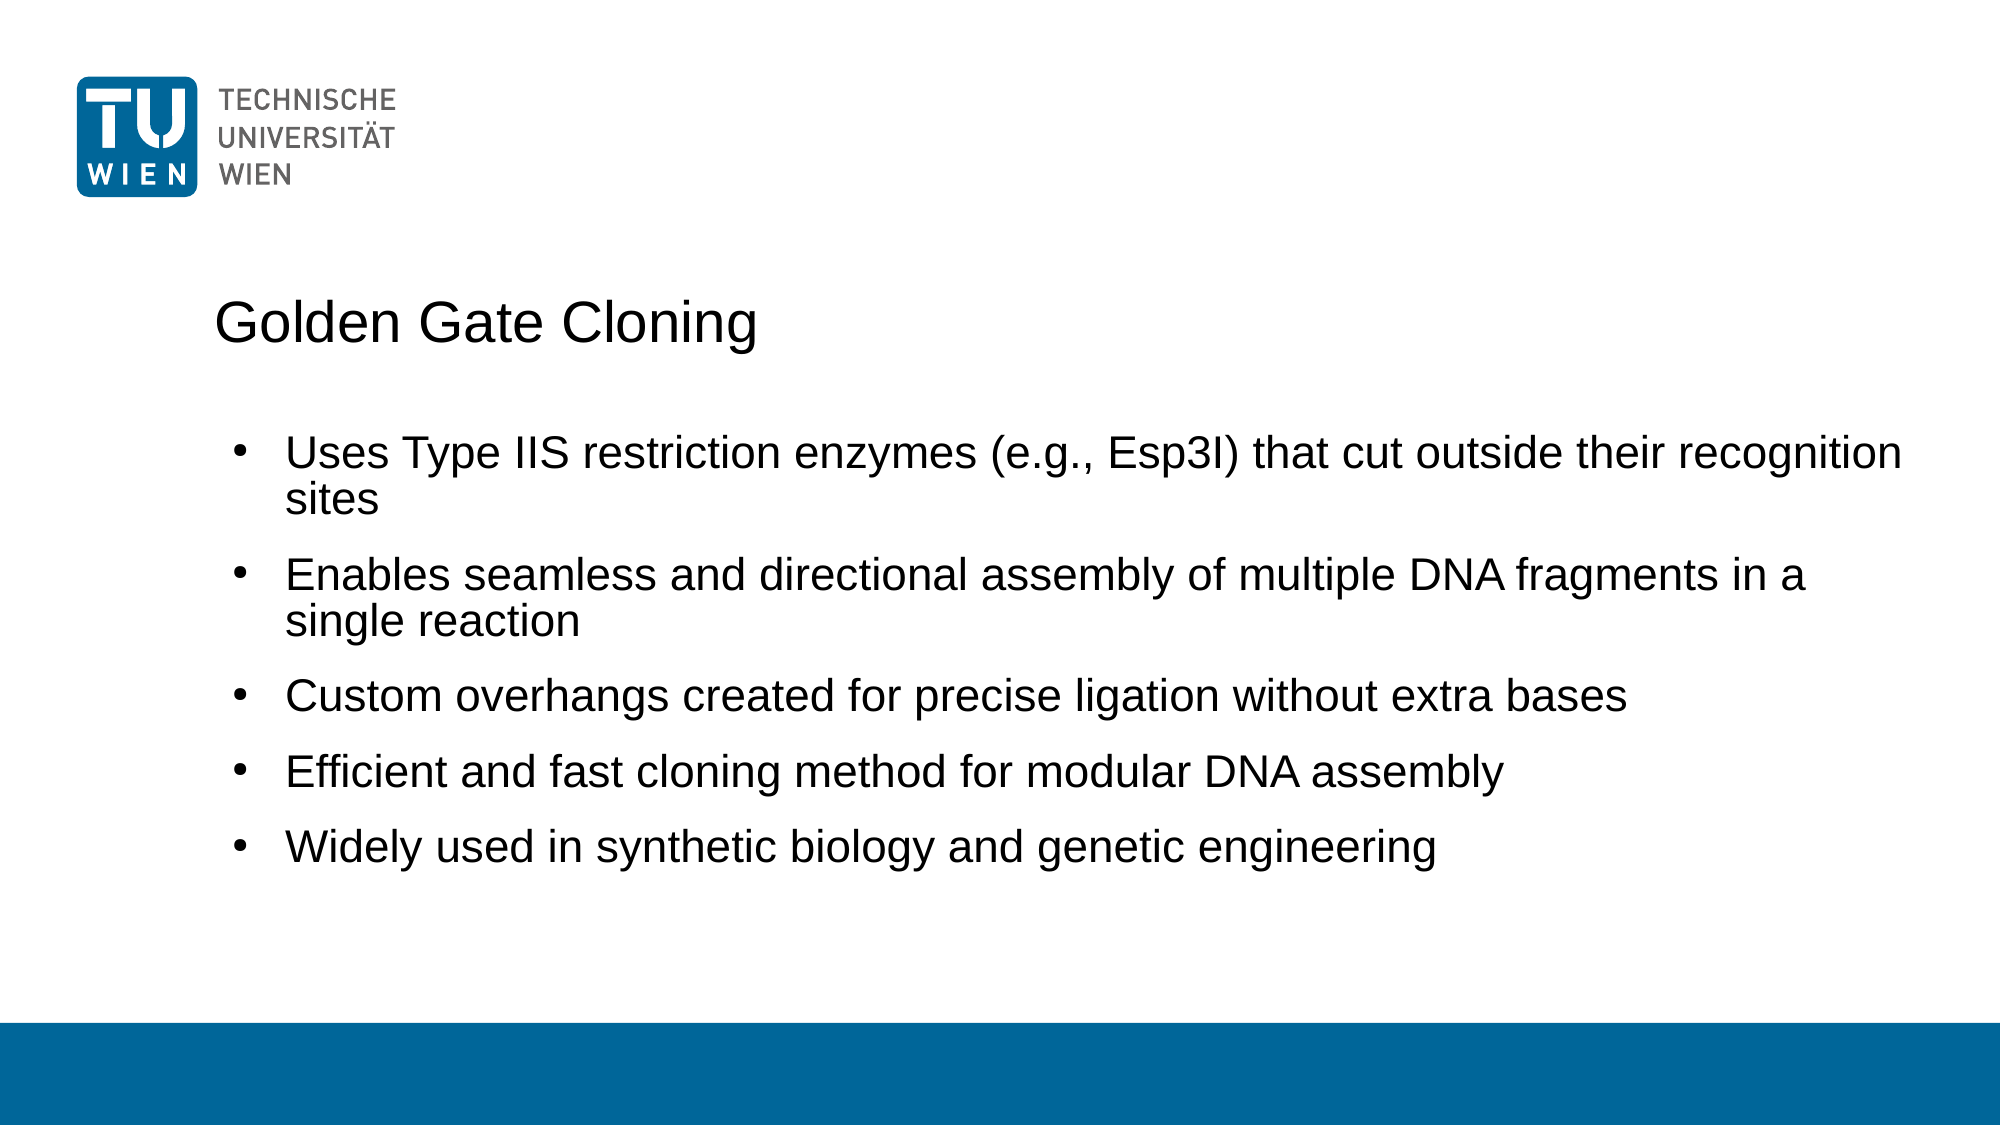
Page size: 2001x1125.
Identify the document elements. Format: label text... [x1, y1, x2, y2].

list Uses Type IIS restriction enzymes (e.g., Esp3I) that cut outside their recognition sites Enables seamless and directional assembly of multiple DNA fragments in a single reaction Custom overhangs created for precise ligation without extra bases Efficient and fast cloning method for modular DNA assembly Widely used in synthetic biology and genetic engineering [214, 431, 1922, 941]
title Golden Gate Cloning [214, 254, 1922, 391]
